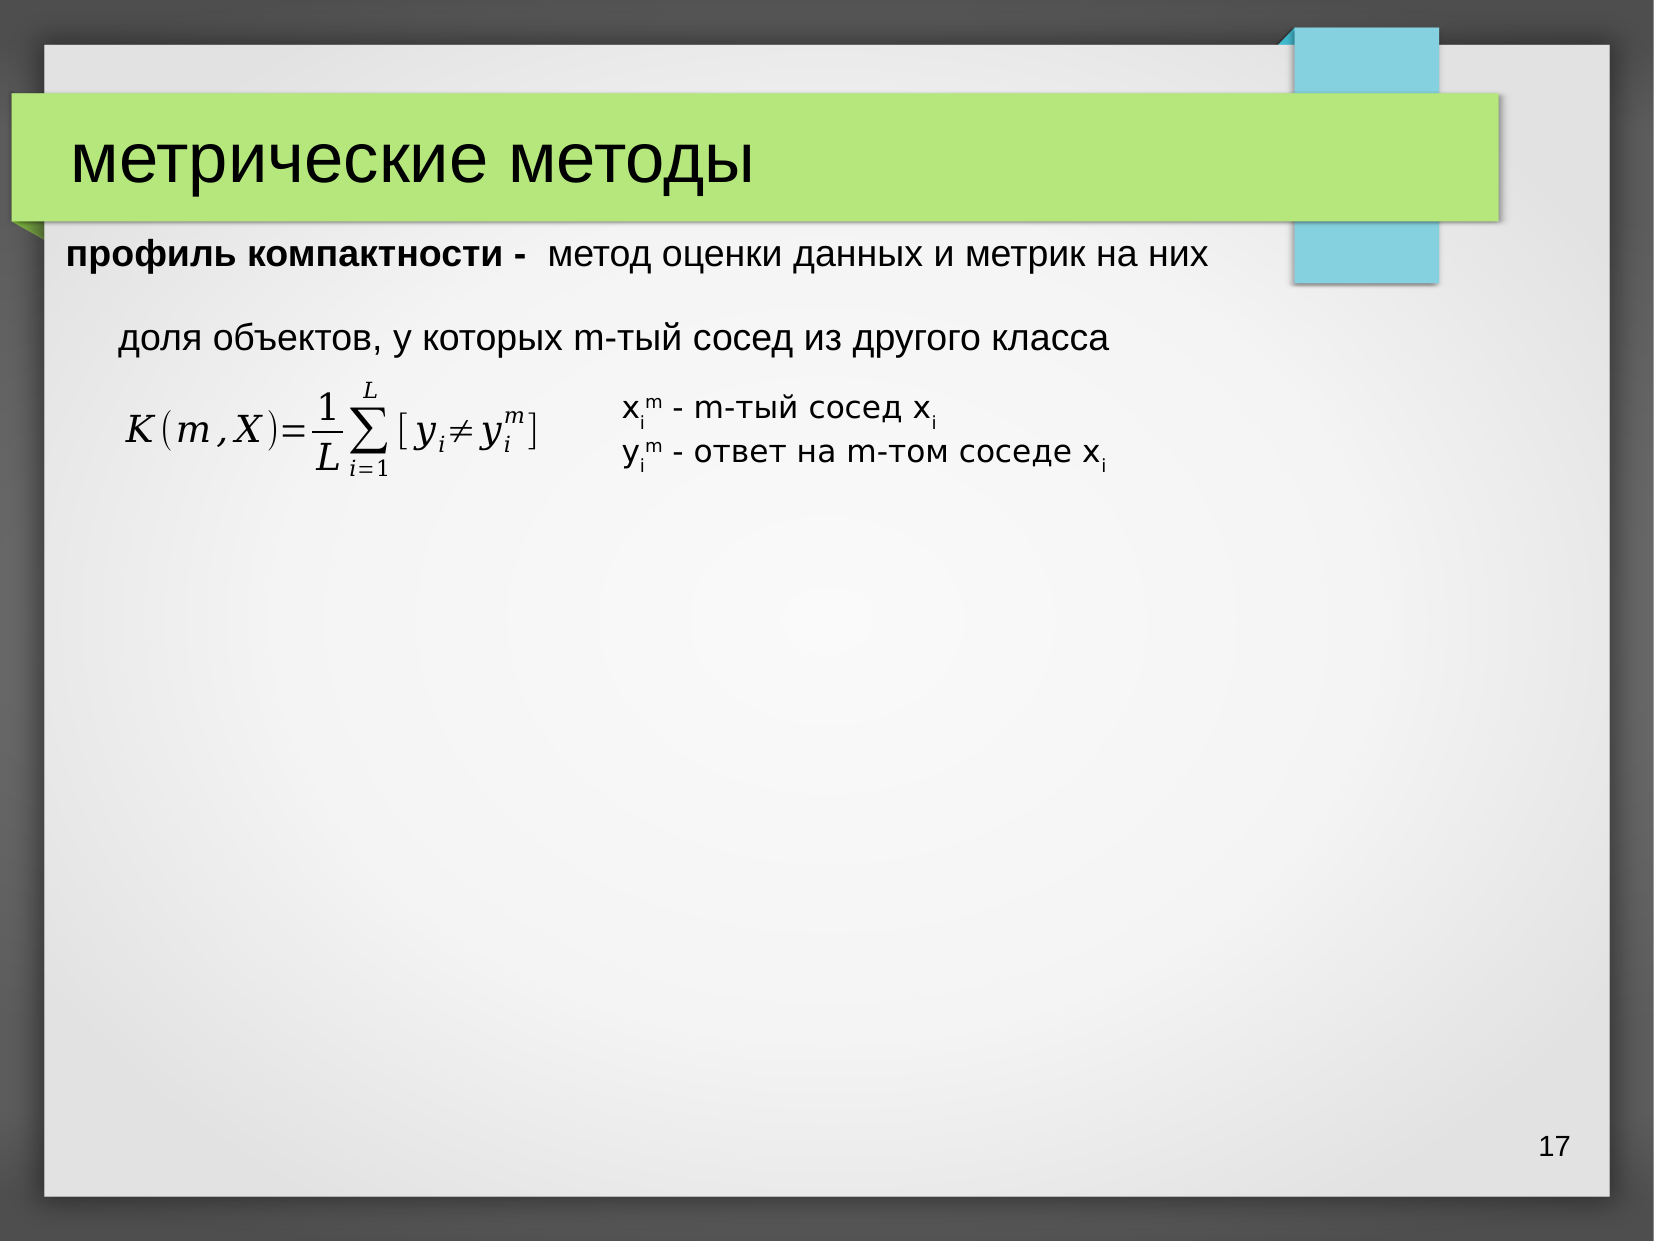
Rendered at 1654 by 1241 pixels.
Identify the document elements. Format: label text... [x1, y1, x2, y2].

text_box xim - m-тый сосед xi yim - ответ на m-том соседе xi [606, 382, 1123, 489]
title метрические методы [70, 118, 1205, 199]
chart [118, 377, 544, 483]
text_box профиль компактности - метод оценки данных и метрик на них доля объектов, у которых m-тый сосед из другого класса [65, 232, 1354, 359]
picture [0, 0, 1654, 1241]
